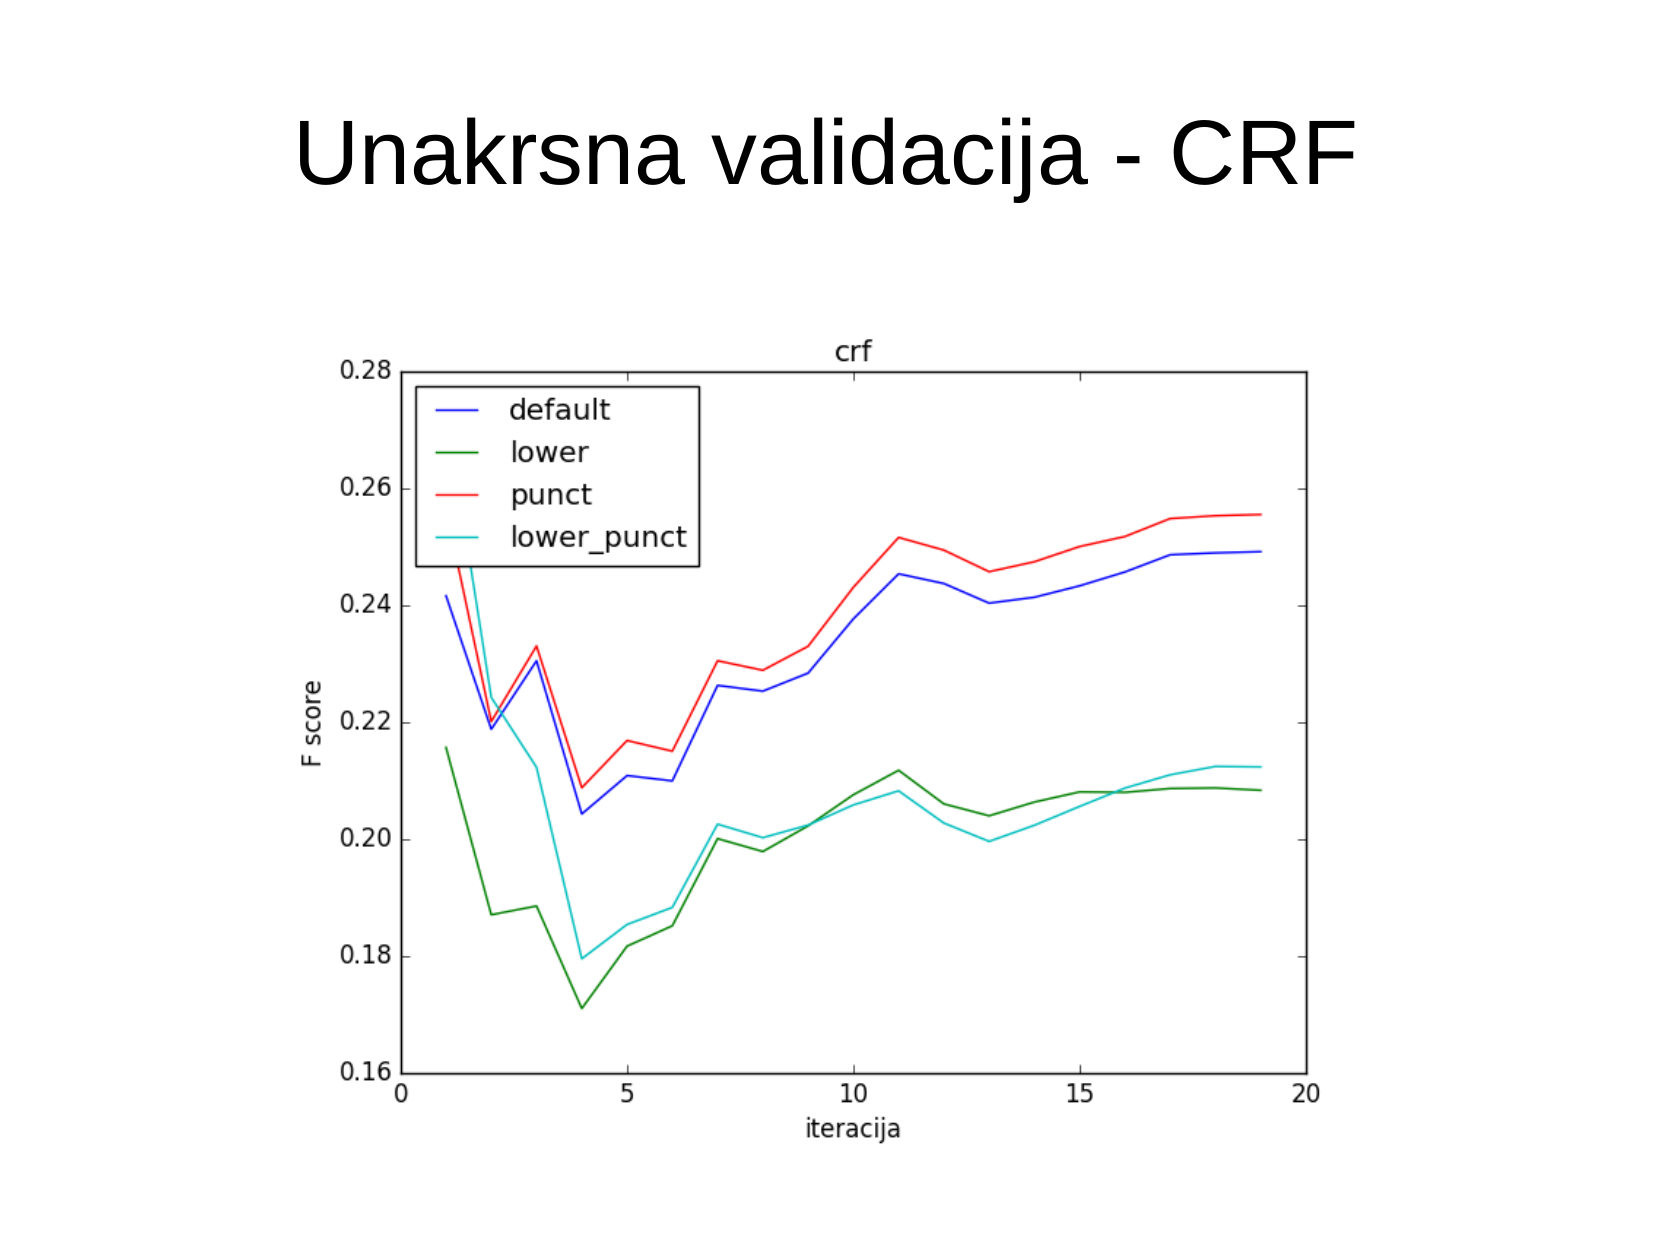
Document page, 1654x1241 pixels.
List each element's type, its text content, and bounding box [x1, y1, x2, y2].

picture [255, 284, 1423, 1161]
title Unakrsna validacija - CRF [82, 49, 1571, 257]
